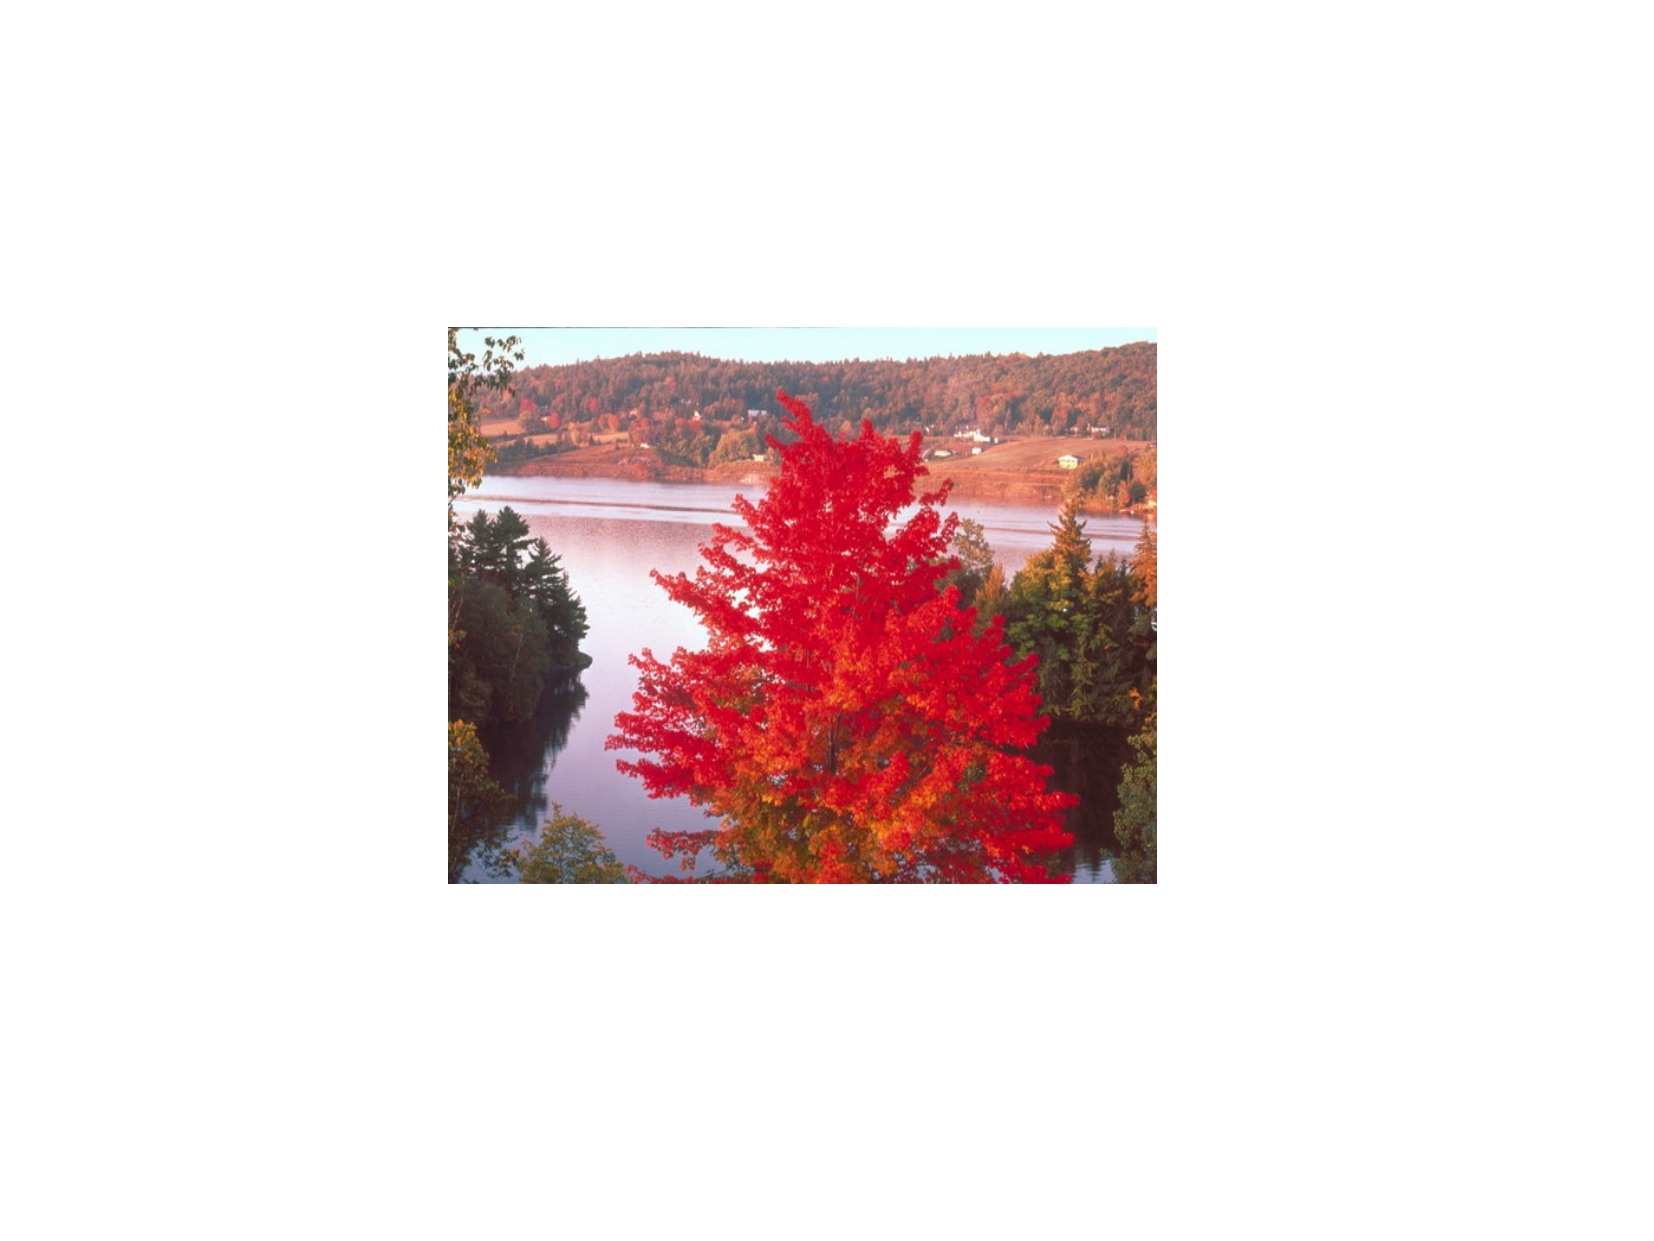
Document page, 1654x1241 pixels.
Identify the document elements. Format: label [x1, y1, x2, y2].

picture [448, 327, 1157, 884]
